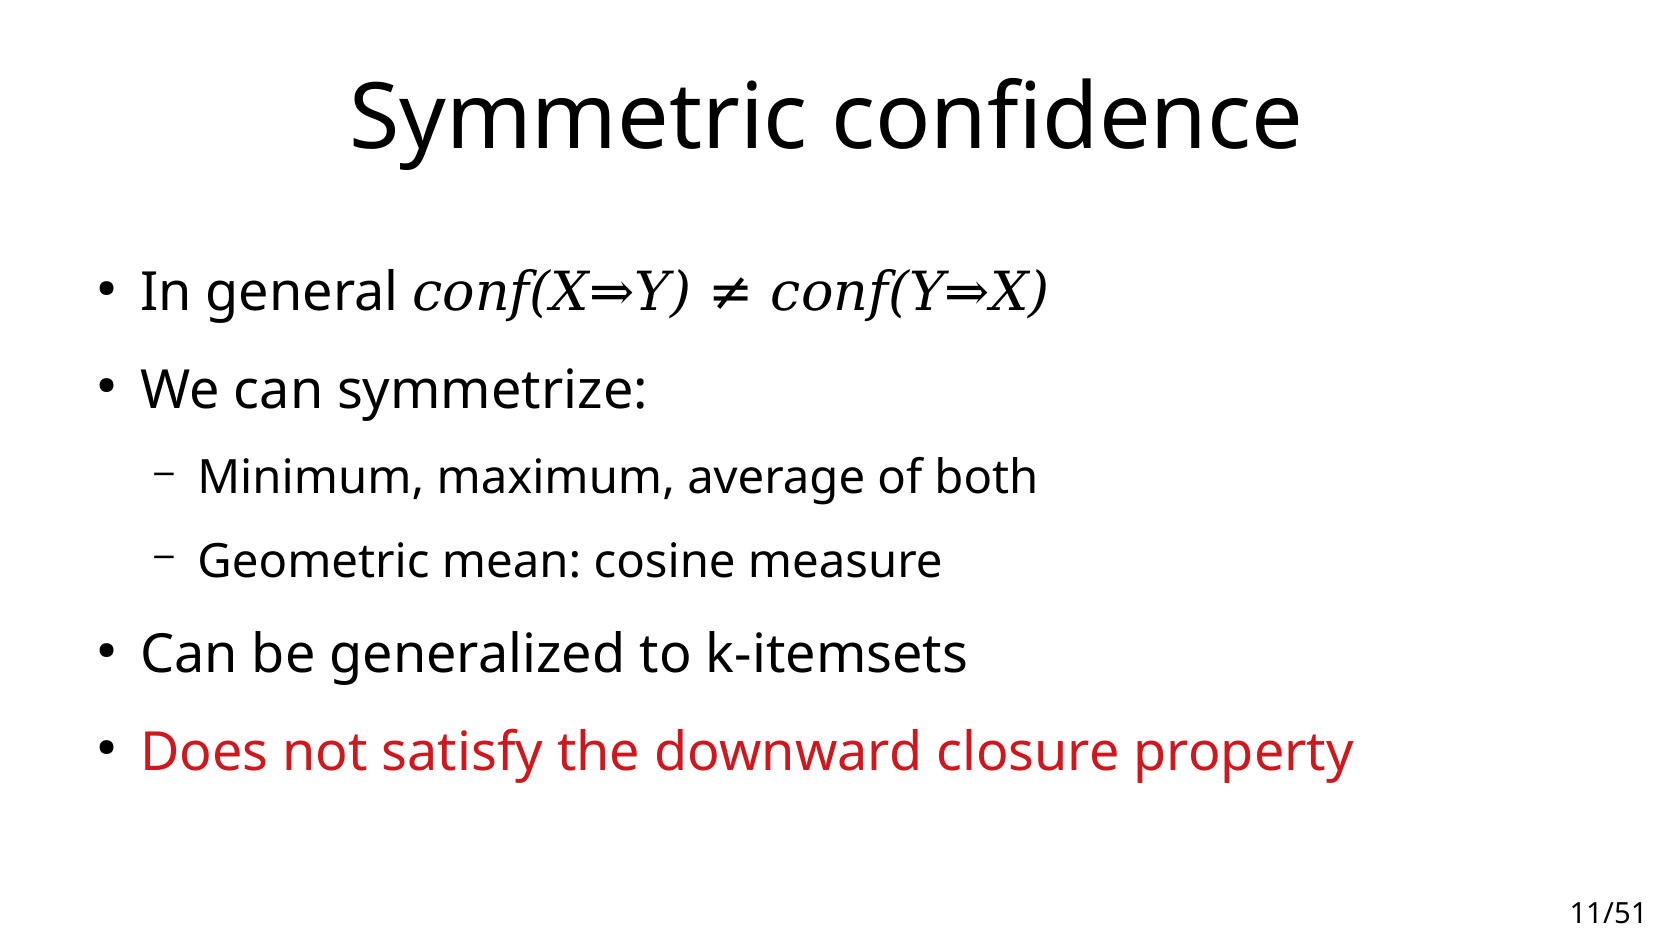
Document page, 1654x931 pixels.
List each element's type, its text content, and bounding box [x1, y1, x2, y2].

title Symmetric confidence [82, 1, 1571, 226]
list In general conf(X⇒Y) ≠ conf(Y⇒X) We can symmetrize: Minimum, maximum, average of both Geometric mean: cosine measure Can be generalized to k-itemsets Does not satisfy the downward closure property [82, 253, 1571, 793]
